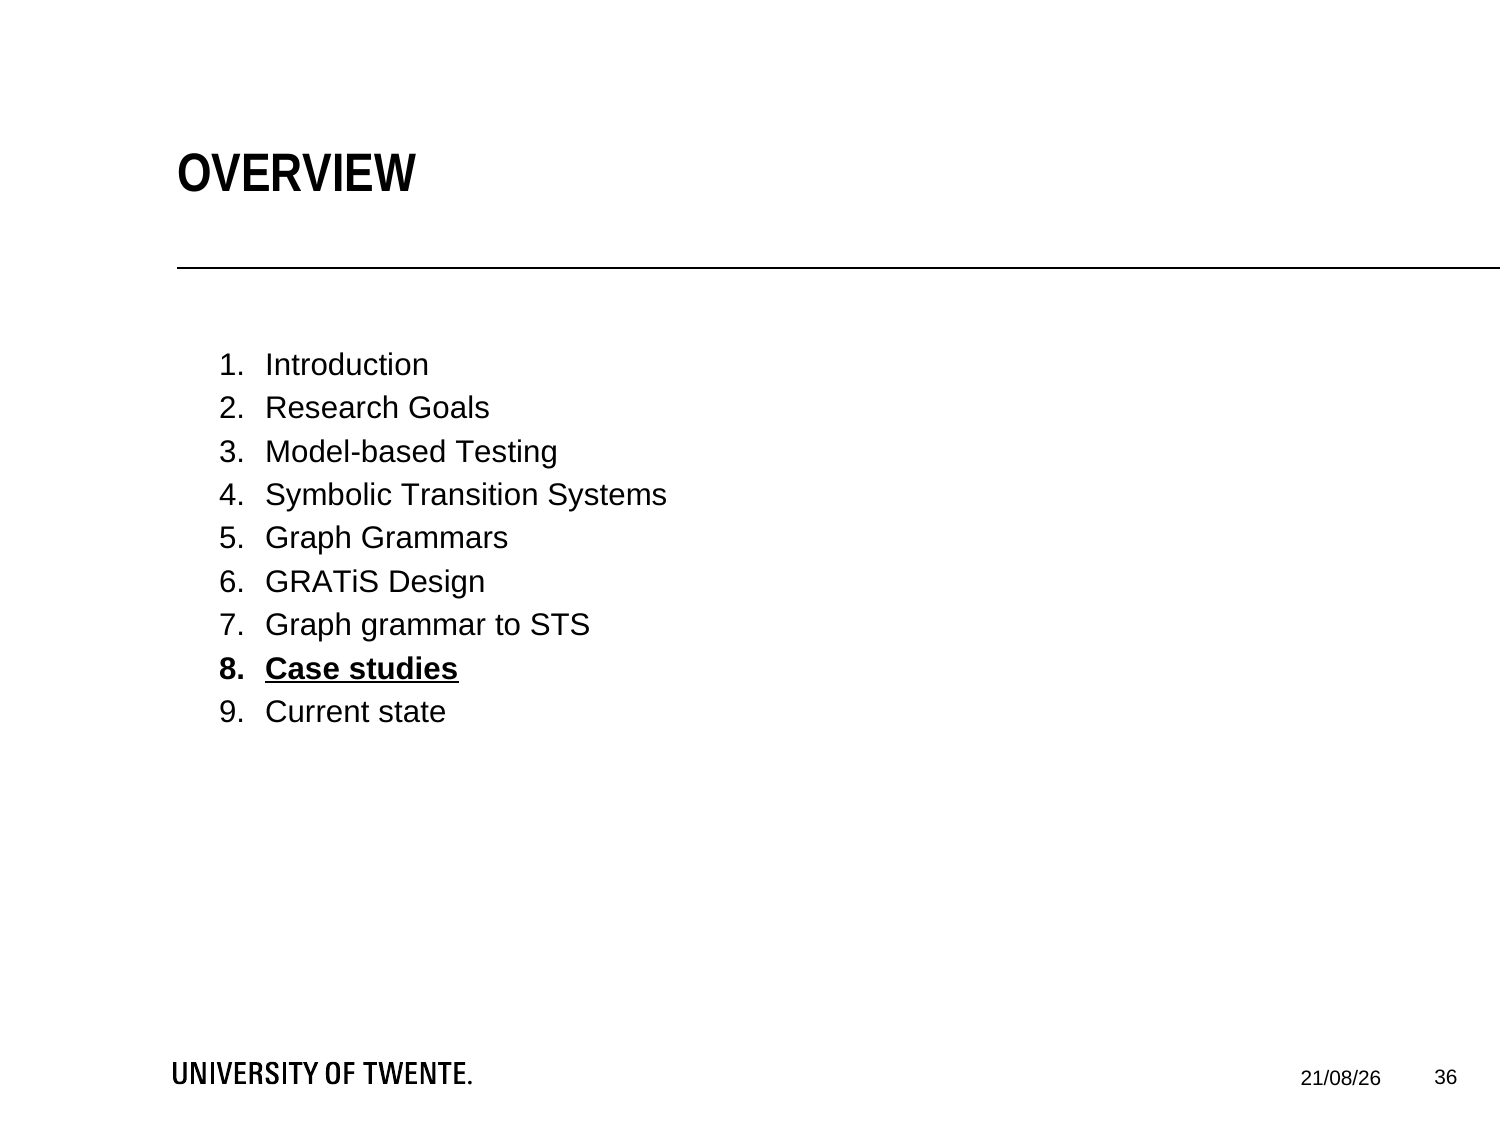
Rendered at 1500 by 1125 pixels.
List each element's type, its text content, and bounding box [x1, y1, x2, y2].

text_box 21/05/12 [1242, 1050, 1395, 1125]
text_box <number> [1395, 1049, 1458, 1125]
list Introduction Research Goals Model-based Testing Symbolic Transition Systems Graph Grammars GRATiS Design Graph grammar to STS Case studies Current state [177, 336, 1457, 854]
title OVERVIEW [177, 59, 1458, 248]
